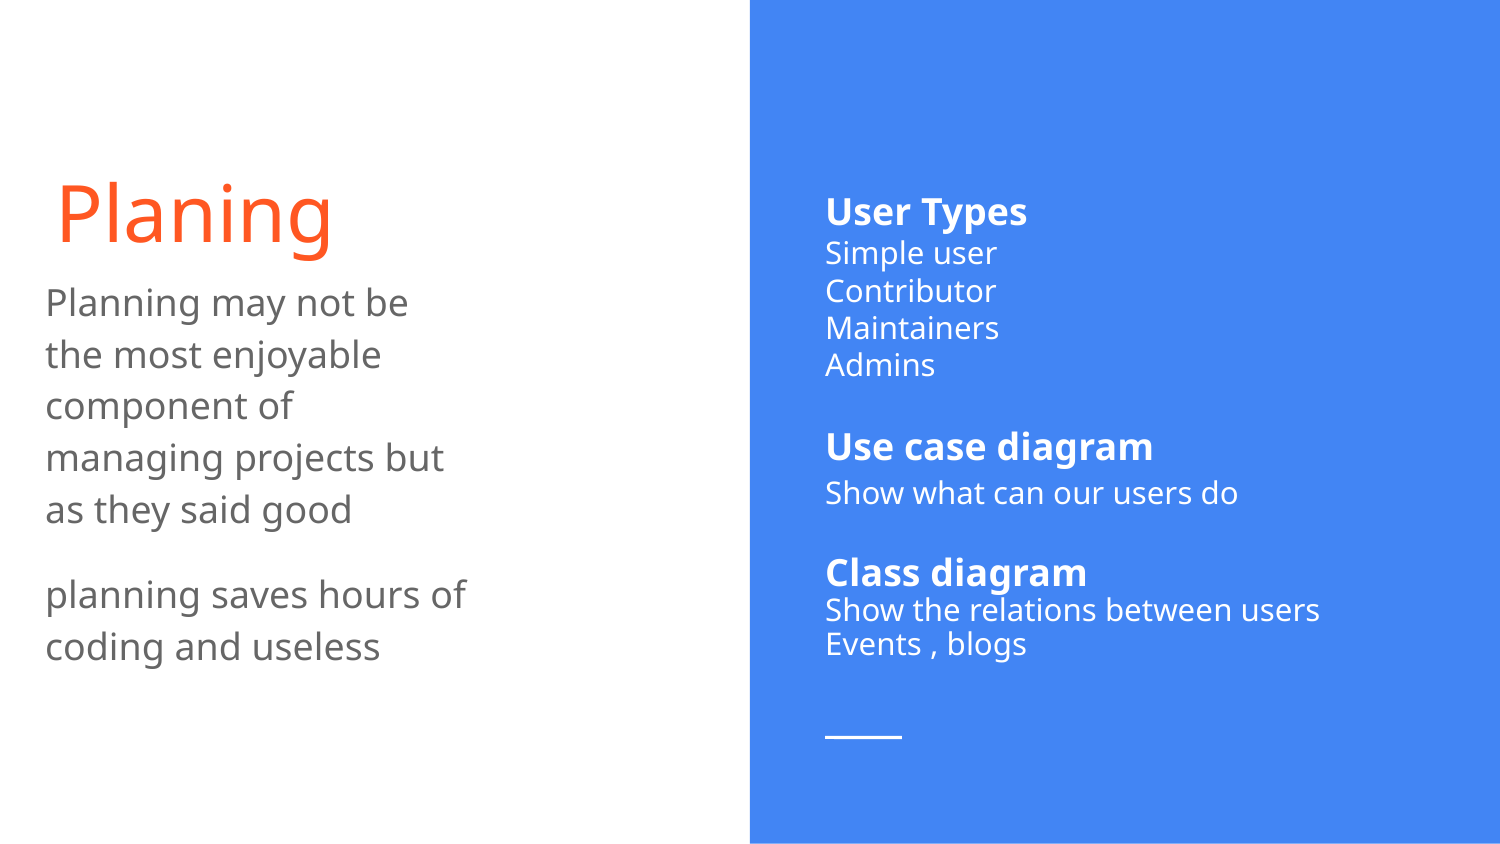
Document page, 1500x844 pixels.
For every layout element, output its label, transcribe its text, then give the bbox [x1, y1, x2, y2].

list User Types Simple user Contributor Maintainers Admins Use case diagram Show what can our users do Class diagram Show the relations between users Events , blogs [810, 118, 1455, 725]
title Planing [40, 87, 704, 335]
list Planning may not be the most enjoyable component of managing projects but as they said good planning saves hours of coding and useless requirements [30, 268, 491, 808]
